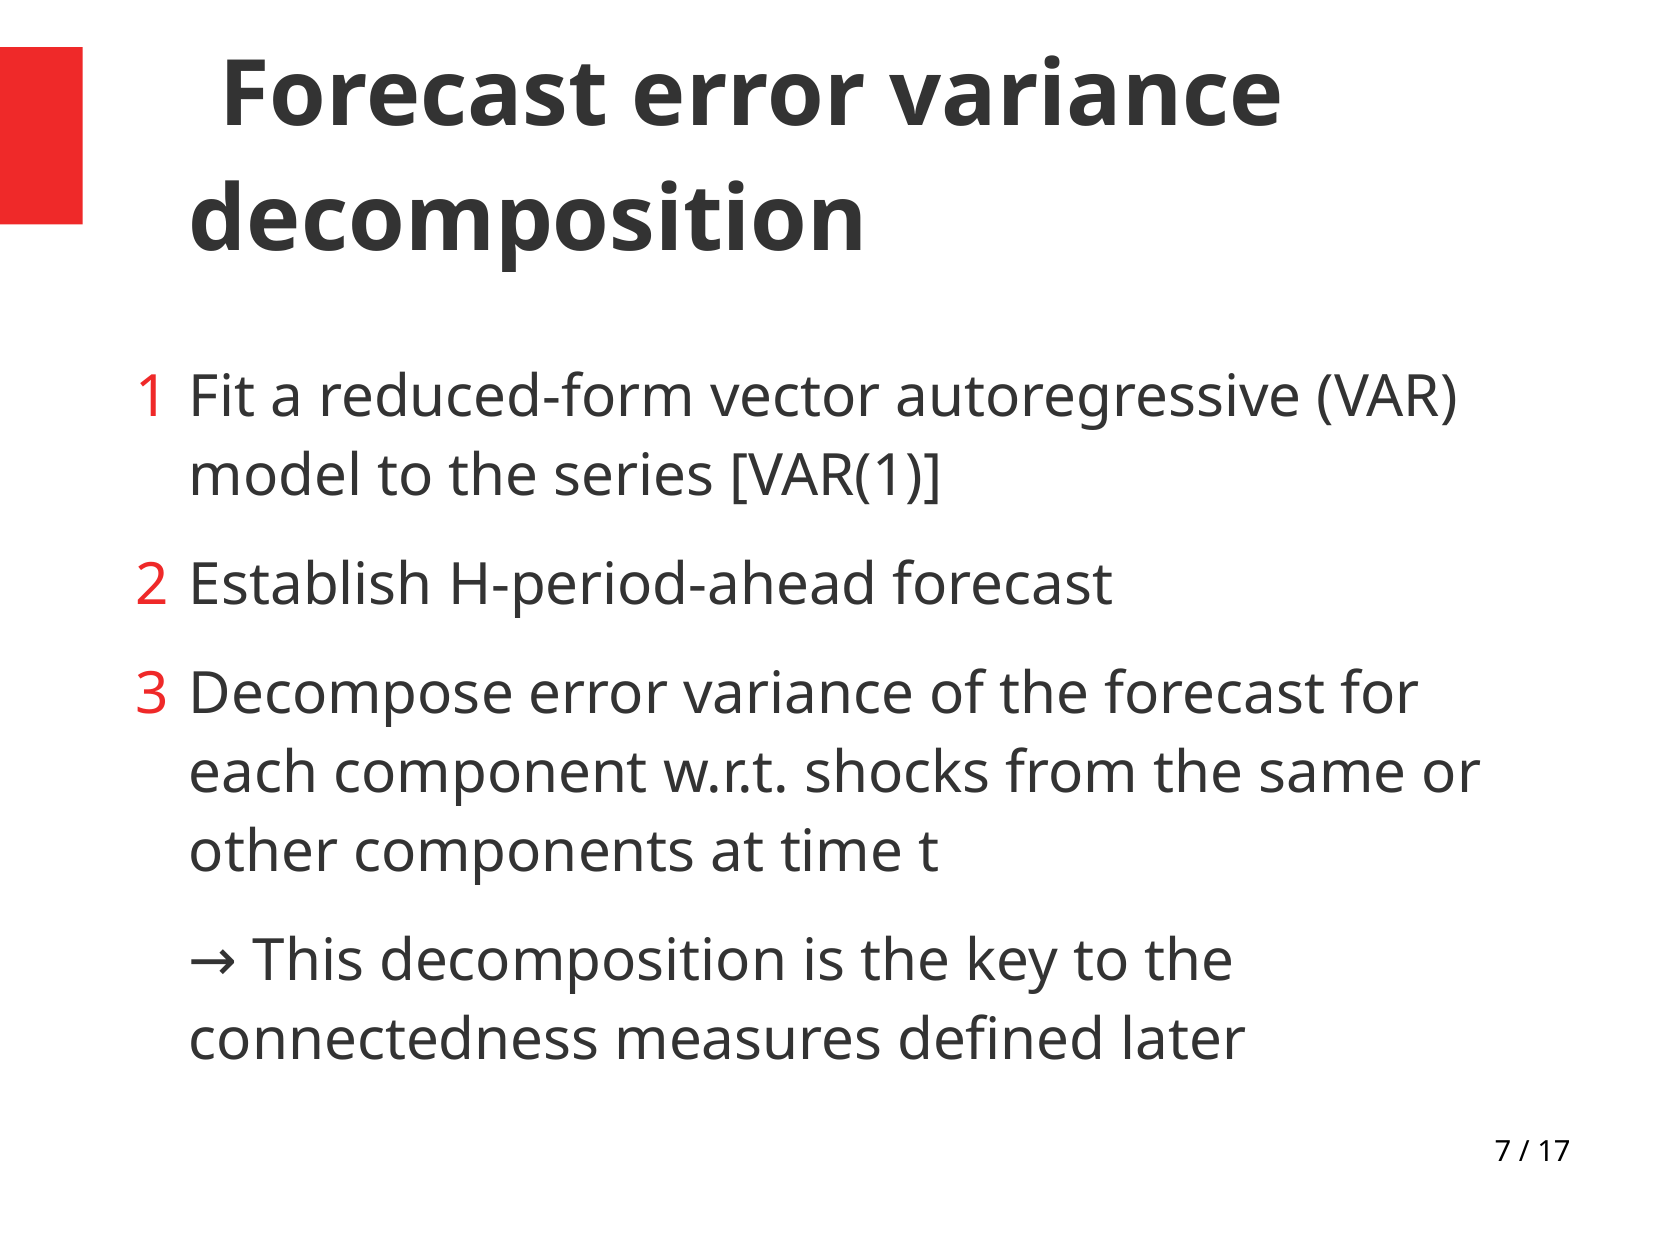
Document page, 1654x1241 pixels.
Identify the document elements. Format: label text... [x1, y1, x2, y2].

list Fit a reduced-form vector autoregressive (VAR) model to the series [VAR(1)] Establish H-period-ahead forecast Decompose error variance of the forecast for each component w.r.t. shocks from the same or other components at time t → This decomposition is the key to the connectedness measures defined later [118, 354, 1536, 1074]
title Forecast error variance decomposition [118, 27, 1571, 278]
